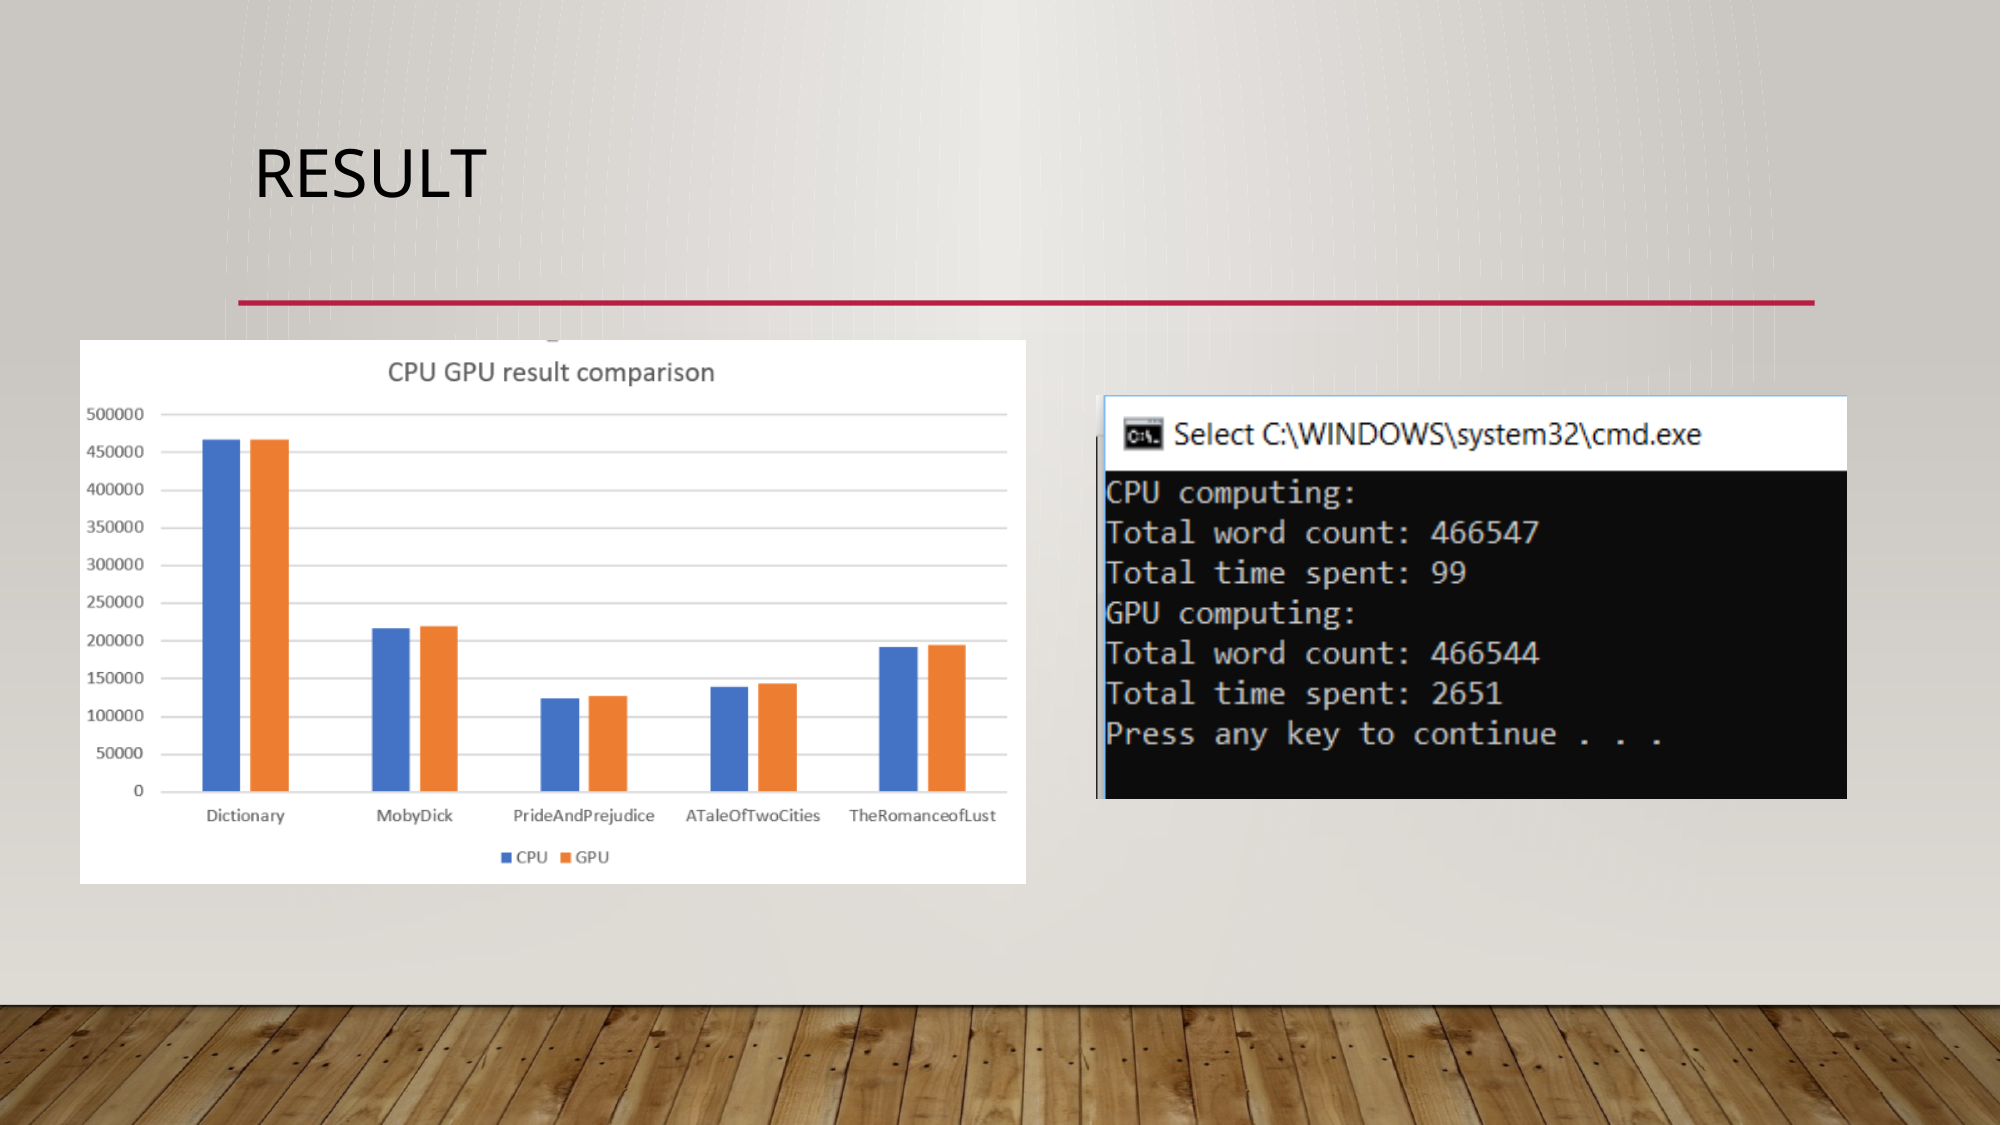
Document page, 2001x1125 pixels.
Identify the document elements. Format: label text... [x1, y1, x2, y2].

title RESULT [238, 131, 1814, 305]
picture [1096, 395, 1847, 799]
picture [0, 1005, 2000, 1125]
picture [80, 340, 1026, 884]
